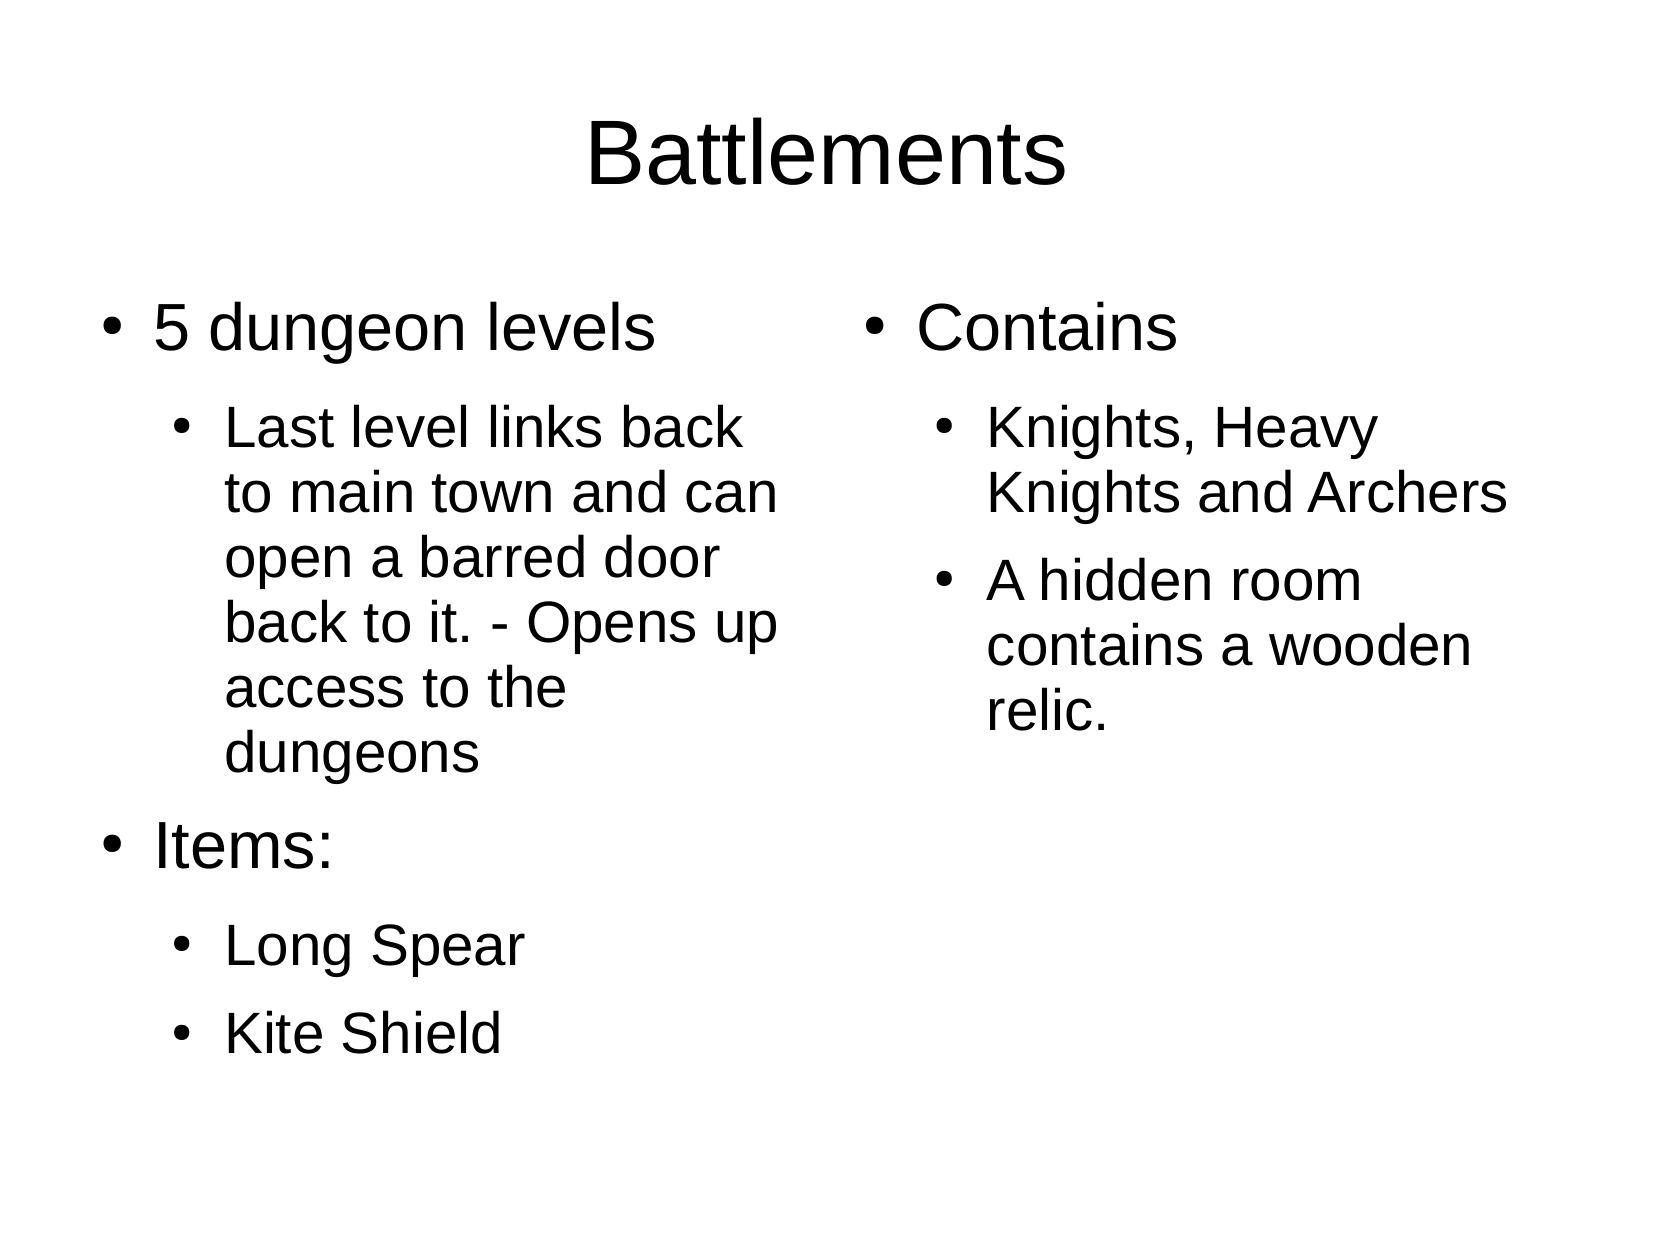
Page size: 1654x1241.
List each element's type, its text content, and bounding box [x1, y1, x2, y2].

title Battlements [82, 56, 1571, 250]
list Contains Knights, Heavy Knights and Archers A hidden room contains a wooden relic. [845, 290, 1572, 1109]
list 5 dungeon levels Last level links back to main town and can open a barred door back to it. - Opens up access to the dungeons Items: Long Spear Kite Shield [82, 290, 809, 1109]
